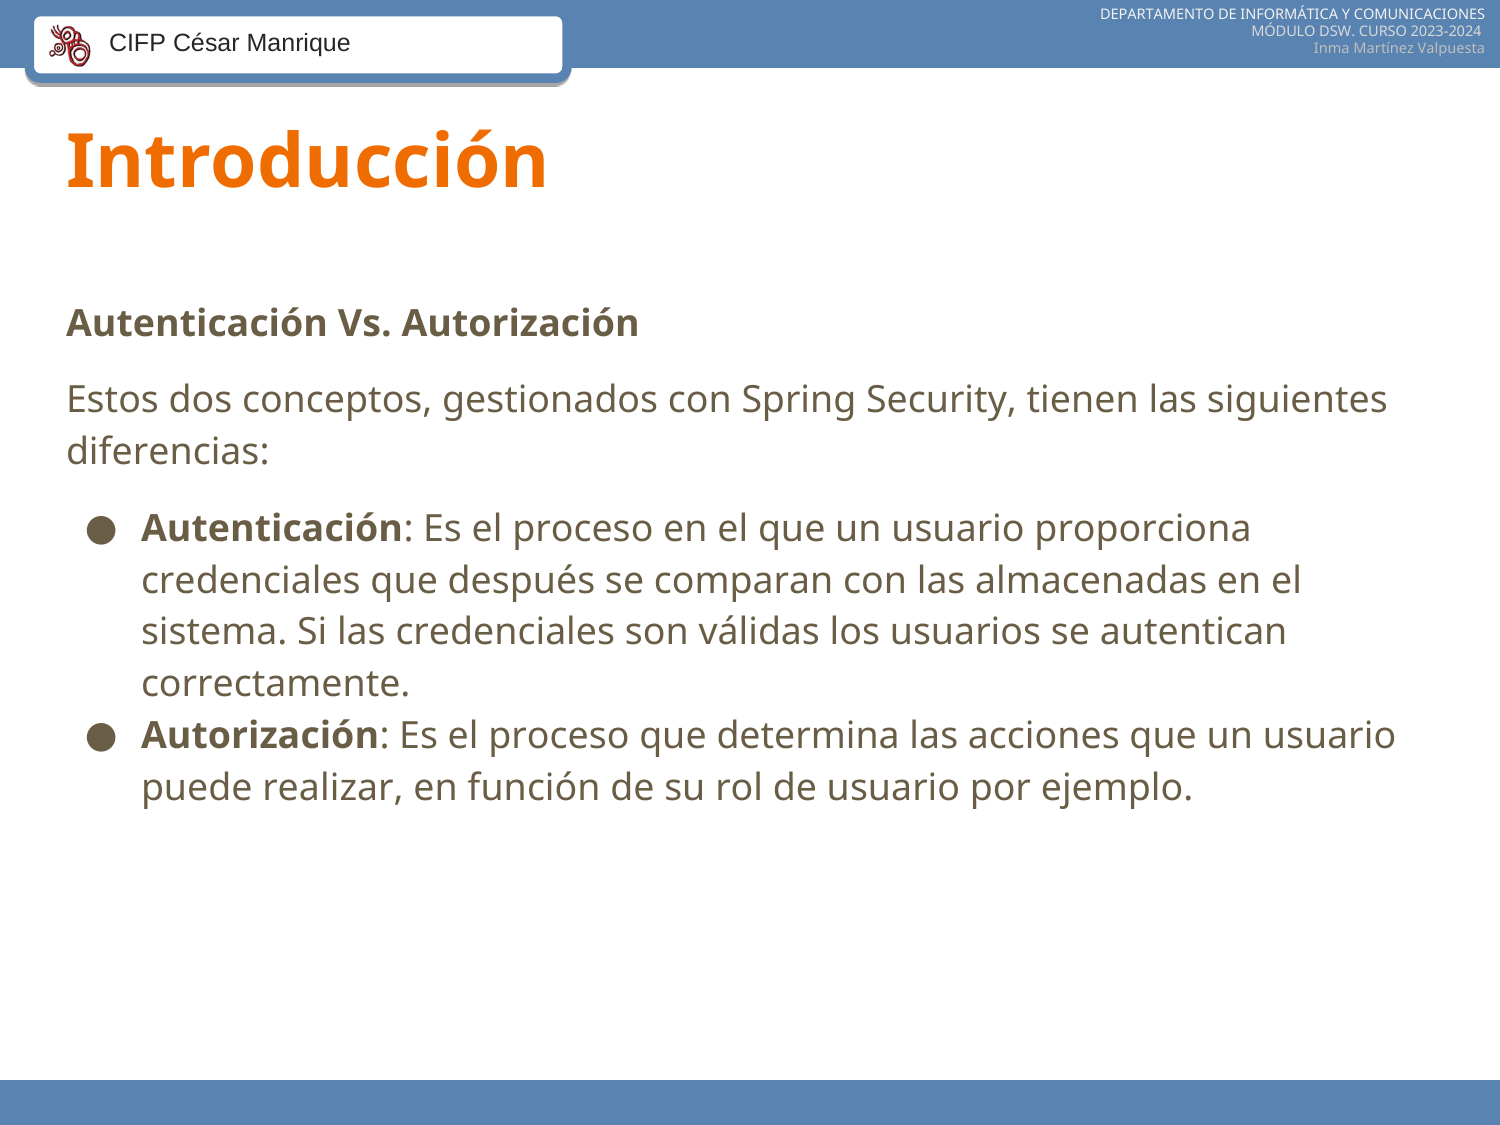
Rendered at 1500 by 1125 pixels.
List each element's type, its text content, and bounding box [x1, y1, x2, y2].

picture [47, 23, 93, 67]
title Introducción [51, 97, 1449, 252]
list Autenticación Vs. Autorización Estos dos conceptos, gestionados con Spring Security, tienen las siguientes diferencias: Autenticación: Es el proceso en el que un usuario proporciona credenciales que después se comparan con las almacenadas en el sistema. Si las credenciales son válidas los usuarios se autentican correctamente. Autorización: Es el proceso que determina las acciones que un usuario puede realizar, en función de su rol de usuario por ejemplo. [51, 276, 1449, 1101]
